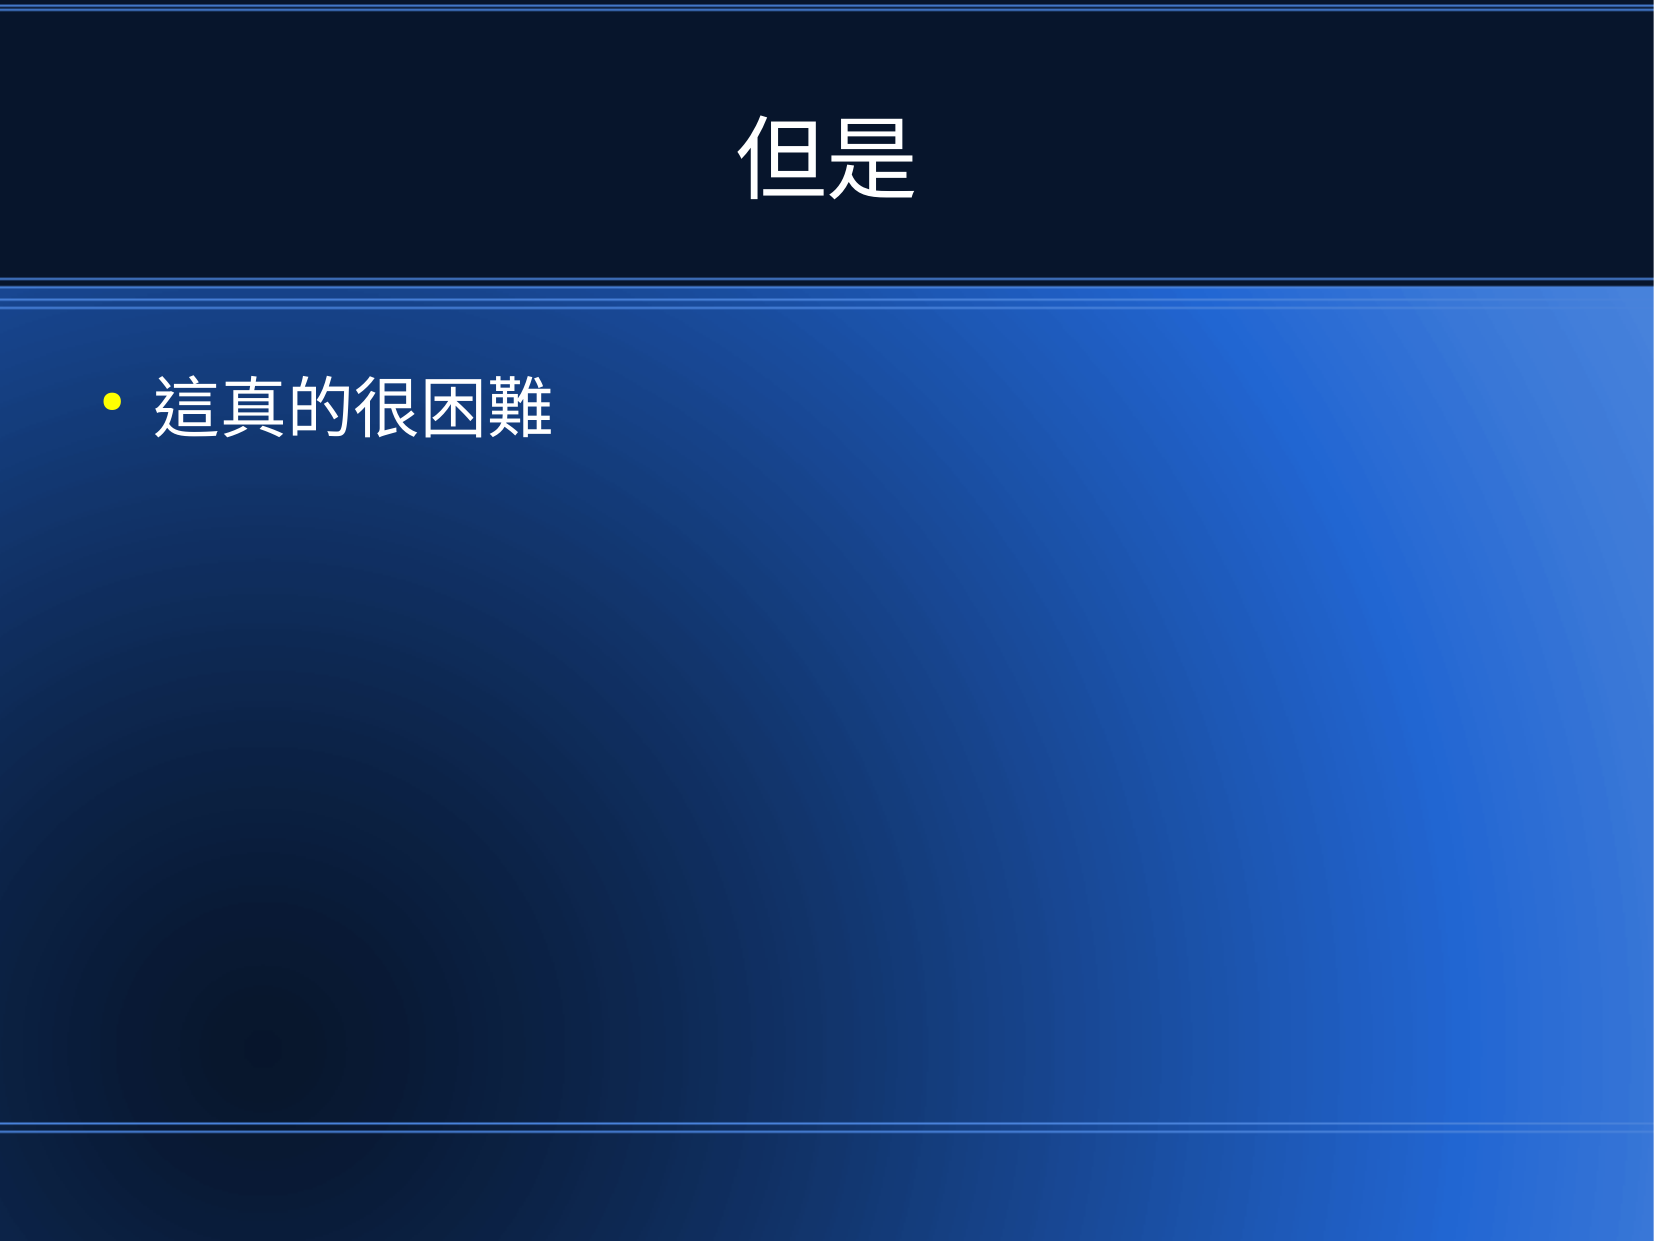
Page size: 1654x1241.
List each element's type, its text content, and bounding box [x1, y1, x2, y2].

title 但是 [82, 49, 1571, 257]
list 這真的很困難 [82, 355, 1571, 1075]
picture [0, 0, 1654, 1241]
